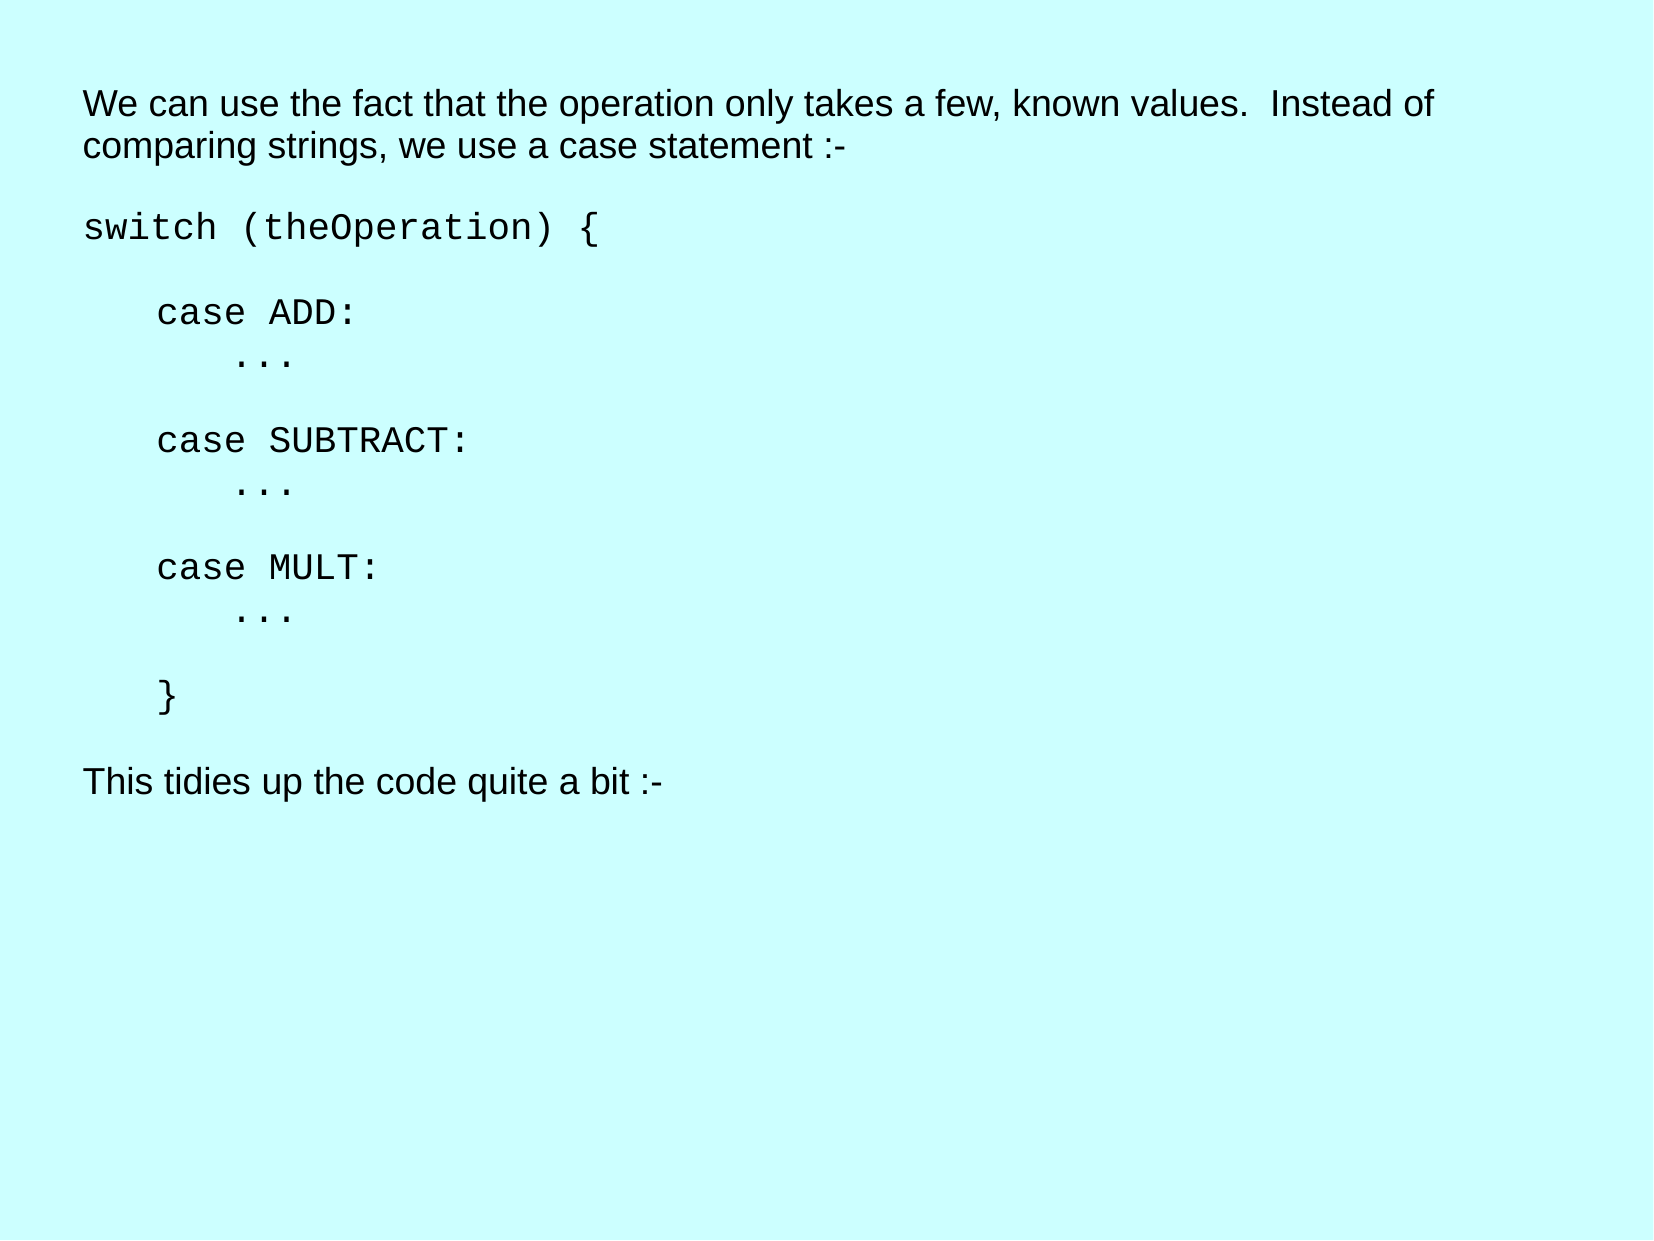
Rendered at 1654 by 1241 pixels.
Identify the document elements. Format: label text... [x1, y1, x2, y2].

subtitle We can use the fact that the operation only takes a few, known values. Instead of comparing strings, we use a case statement :- switch (theOperation) { case ADD: ... case SUBTRACT: ... case MULT: ... } This tidies up the code quite a bit :- [82, 82, 1583, 1158]
